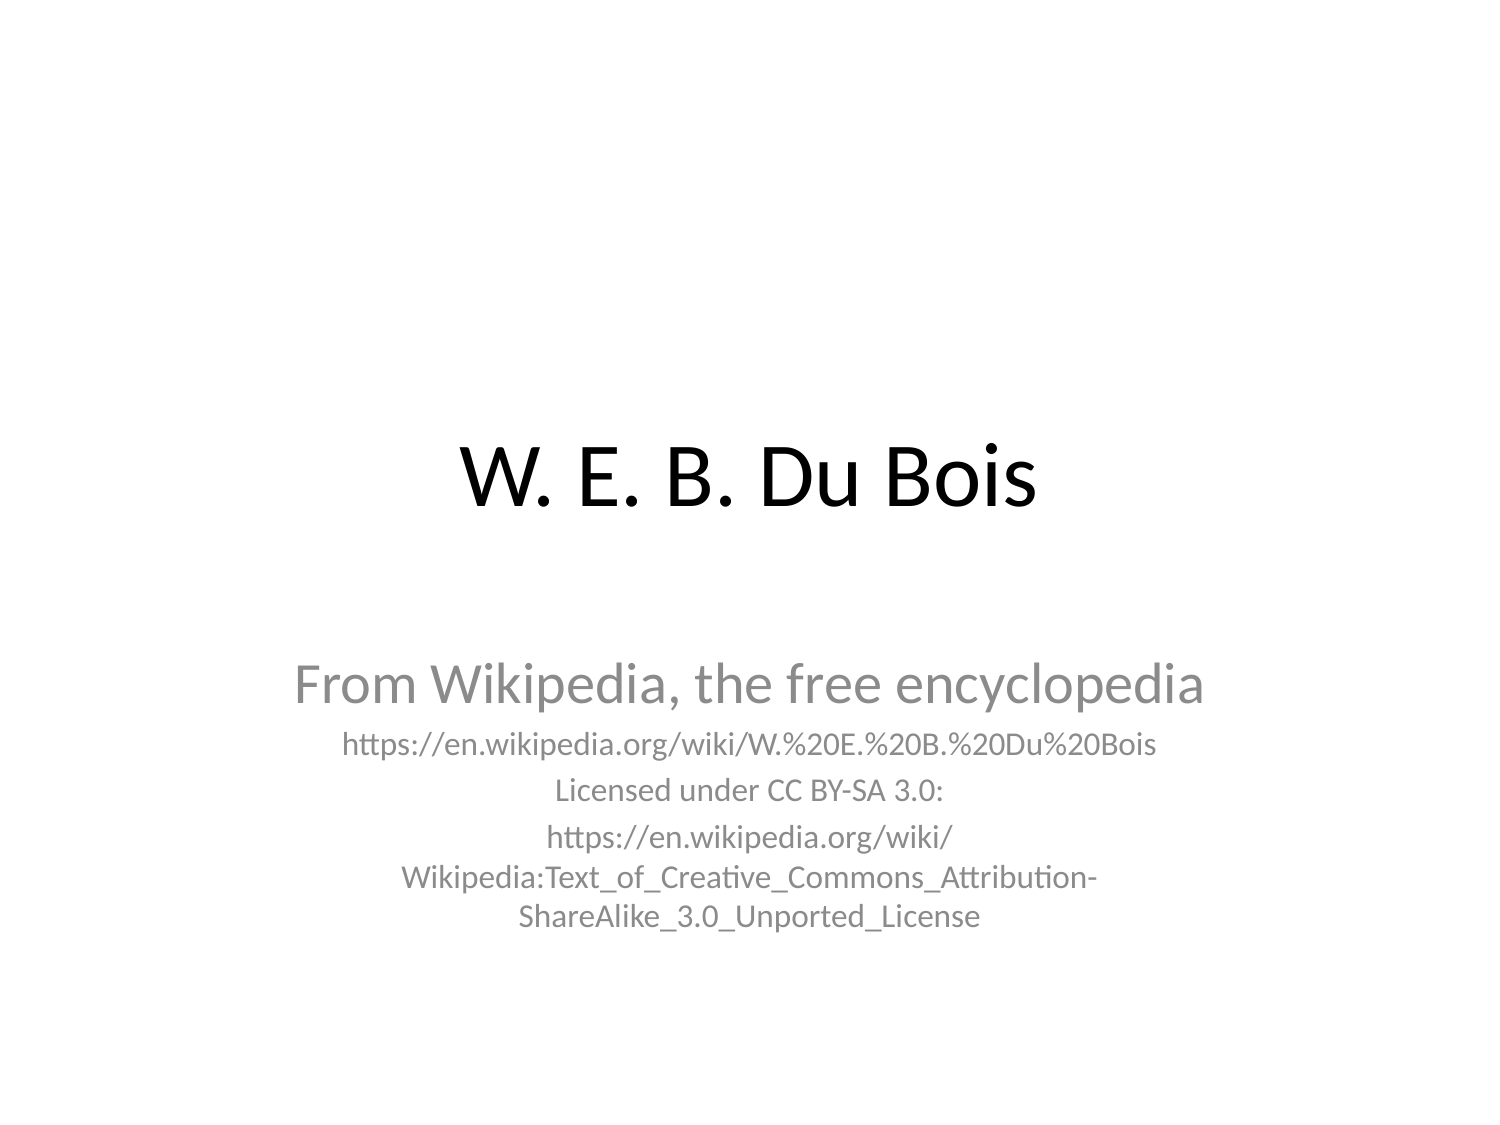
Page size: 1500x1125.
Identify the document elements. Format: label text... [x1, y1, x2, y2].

title W. E. B. Du Bois [112, 349, 1388, 591]
subtitle From Wikipedia, the free encyclopedia https://en.wikipedia.org/wiki/W.%20E.%20B.%20Du%20Bois Licensed under CC BY-SA 3.0: https://en.wikipedia.org/wiki/Wikipedia:Text_of_Creative_Commons_Attribution-ShareAlike_3.0_Unported_License [225, 637, 1275, 925]
